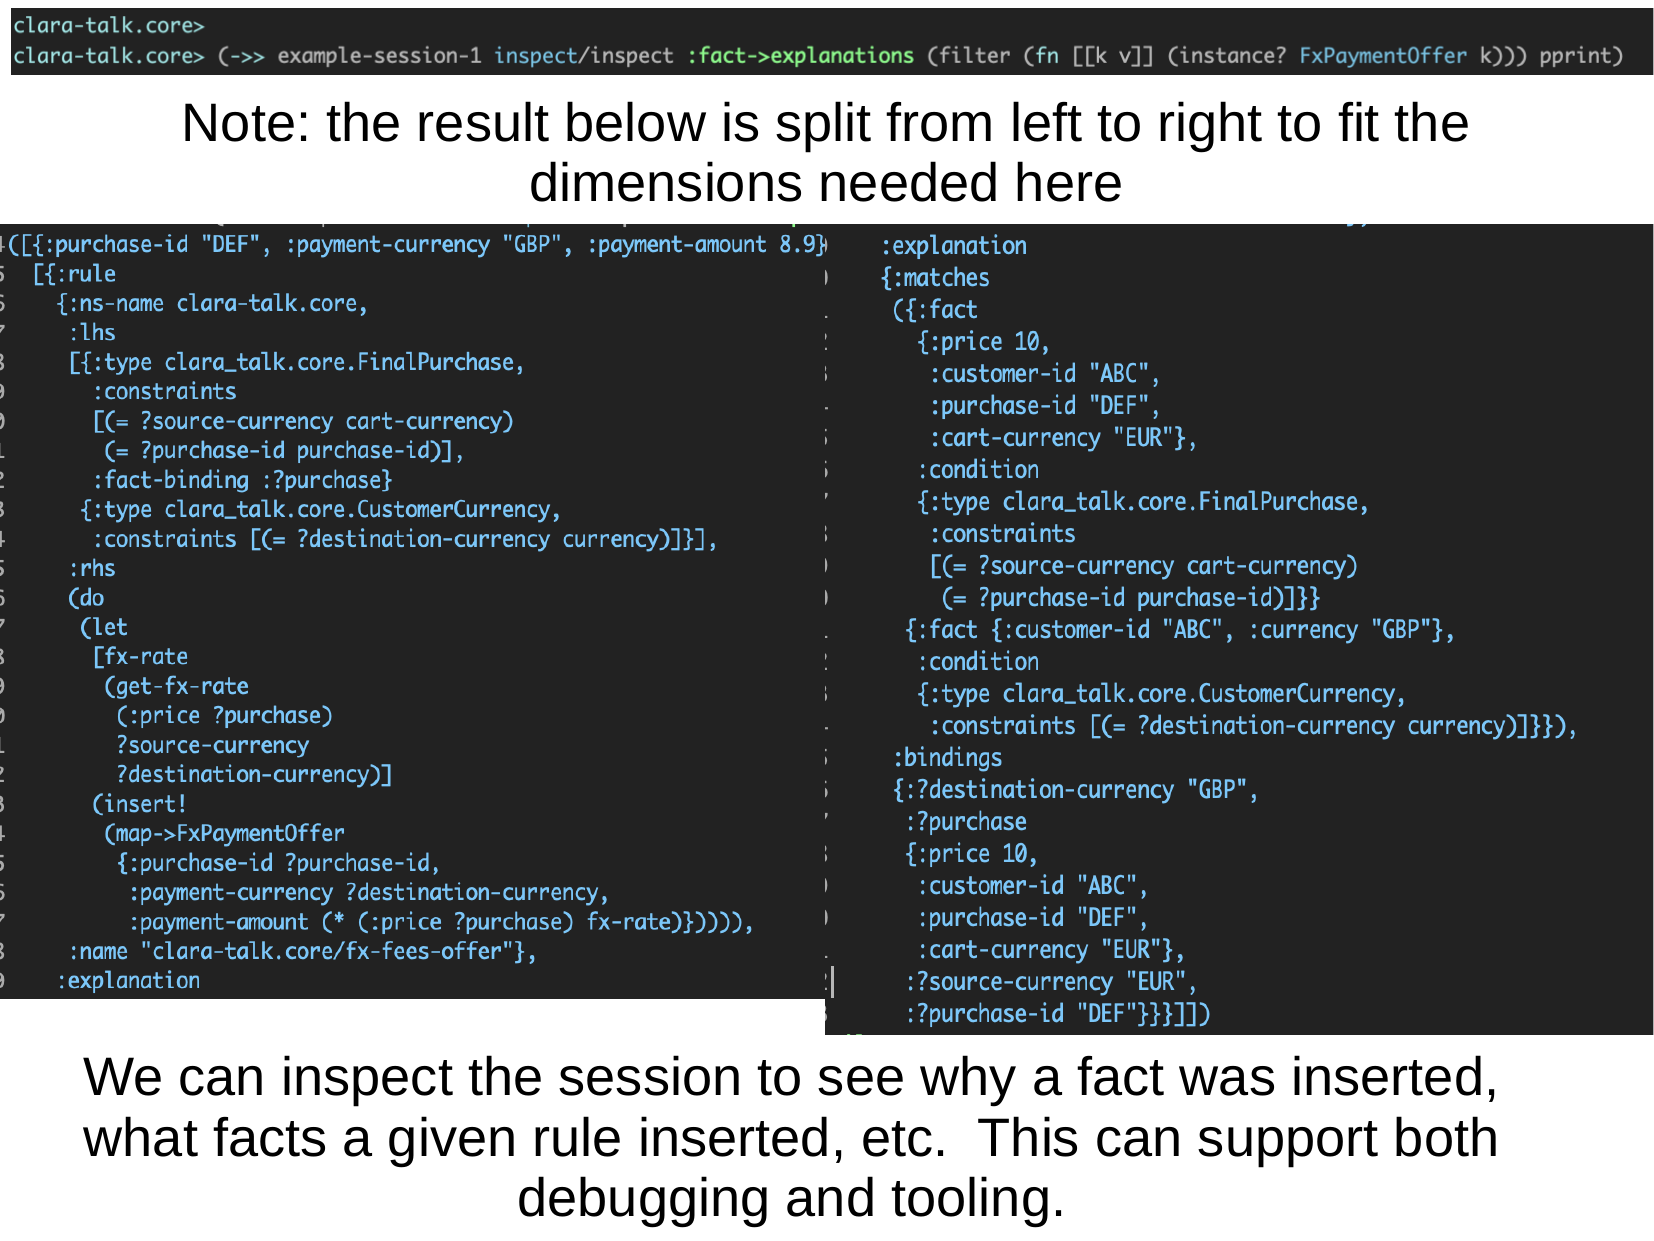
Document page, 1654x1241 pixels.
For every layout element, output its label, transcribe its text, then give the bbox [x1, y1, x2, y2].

picture [0, 224, 1654, 1036]
title Note: the result below is split from left to right to fit the dimensions needed here [82, 76, 1571, 224]
title We can inspect the session to see why a fact was inserted, what facts a given rule inserted, etc. This can support both debugging and tooling. [48, 1034, 1537, 1241]
picture [11, 8, 1654, 76]
